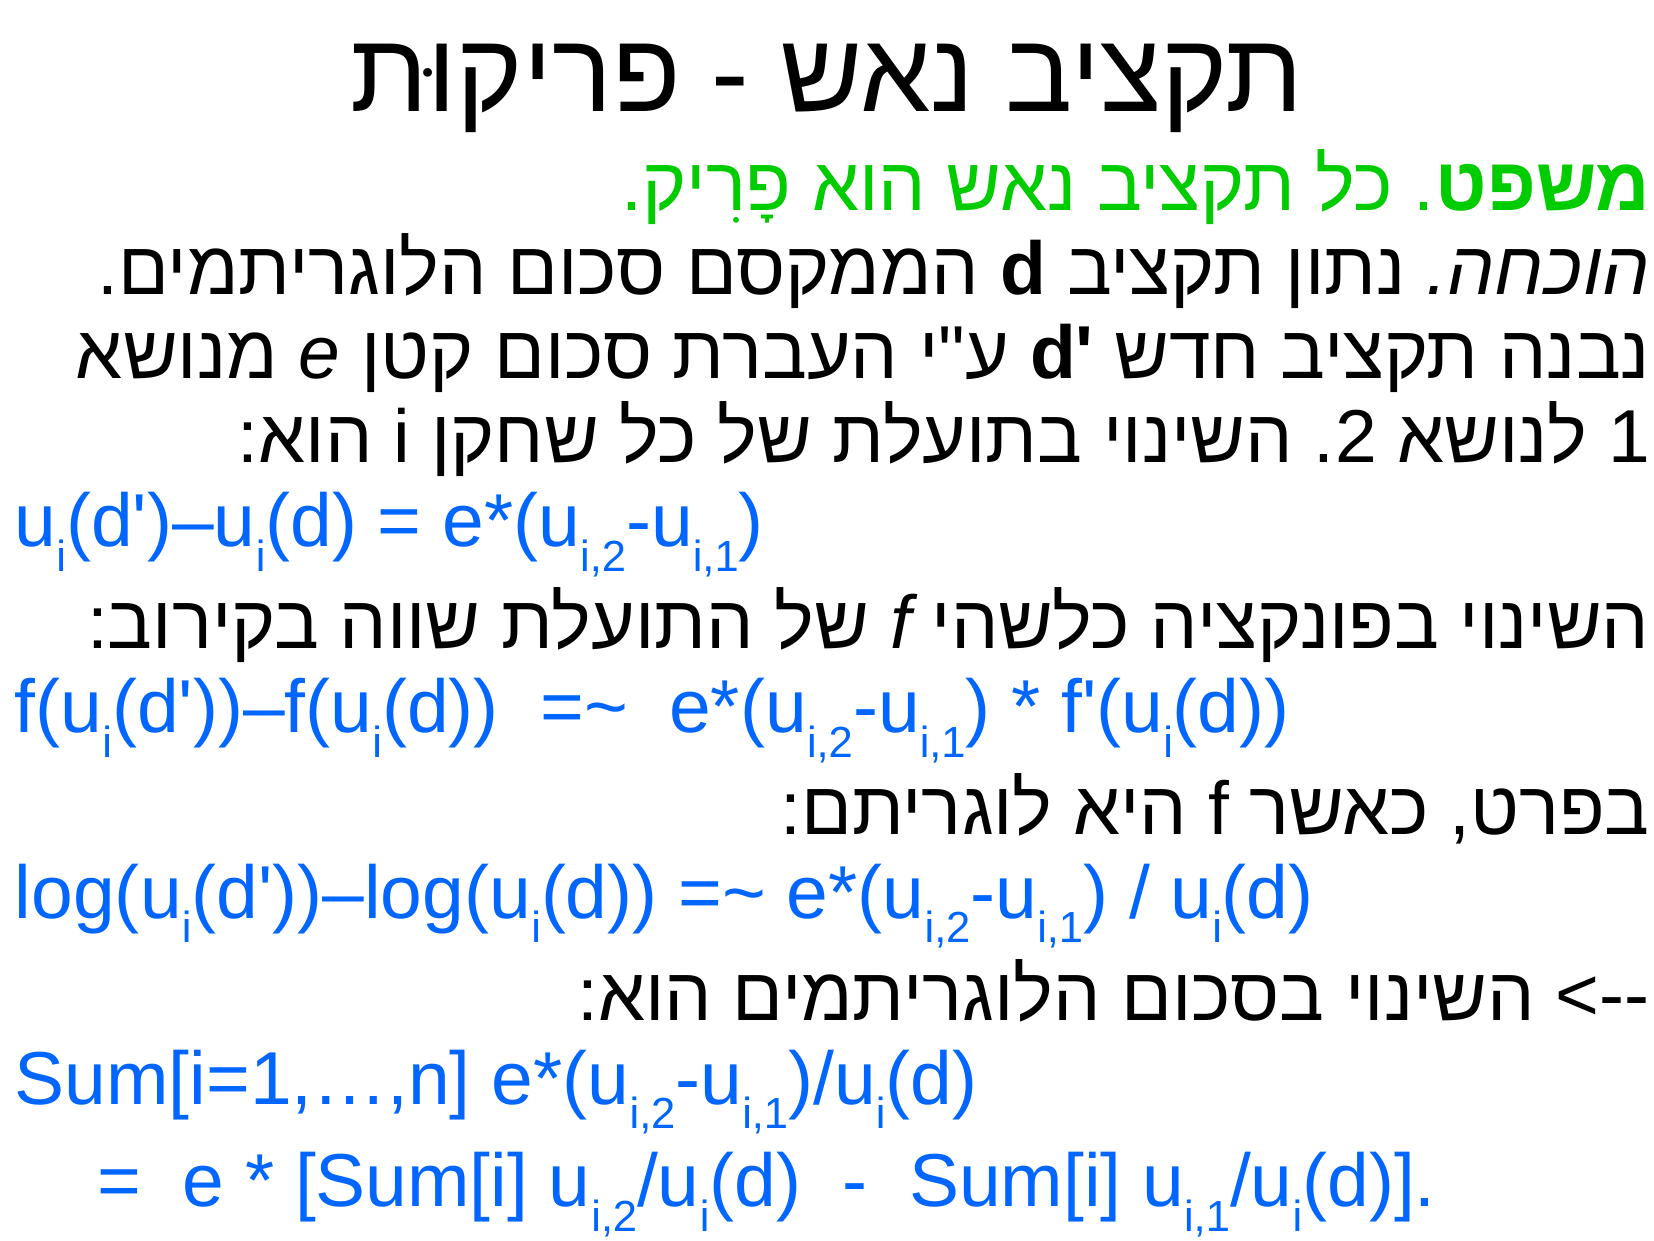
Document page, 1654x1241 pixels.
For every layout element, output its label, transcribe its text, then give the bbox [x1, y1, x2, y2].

title תקציב נאש - פריקוּת [0, 0, 1654, 135]
text_box משפט. כל תקציב נאש הוא פָרִיק. הוכחה. נתון תקציב d הממקסם סכום הלוגריתמים. נבנה תקציב חדש 'd ע"י העברת סכום קטן e מנושא 1 לנושא 2. השינוי בתועלת של כל שחקן i הוא: ui(d')–ui(d) = e*(ui,2-ui,1) השינוי בפונקציה כלשהי f של התועלת שווה בקירוב: f(ui(d'))–f(ui(d)) =~ e*(ui,2-ui,1) * f'(ui(d)) בפרט, כאשר f היא לוגריתם: log(ui(d'))–log(ui(d)) =~ e*(ui,2-ui,1) / ui(d) --> השינוי בסכום הלוגריתמים הוא: Sum[i=1,…,n] e*(ui,2-ui,1)/ui(d) = e * [Sum[i] ui,2/ui(d) - Sum[i] ui,1/ui(d)]. [0, 135, 1654, 1241]
